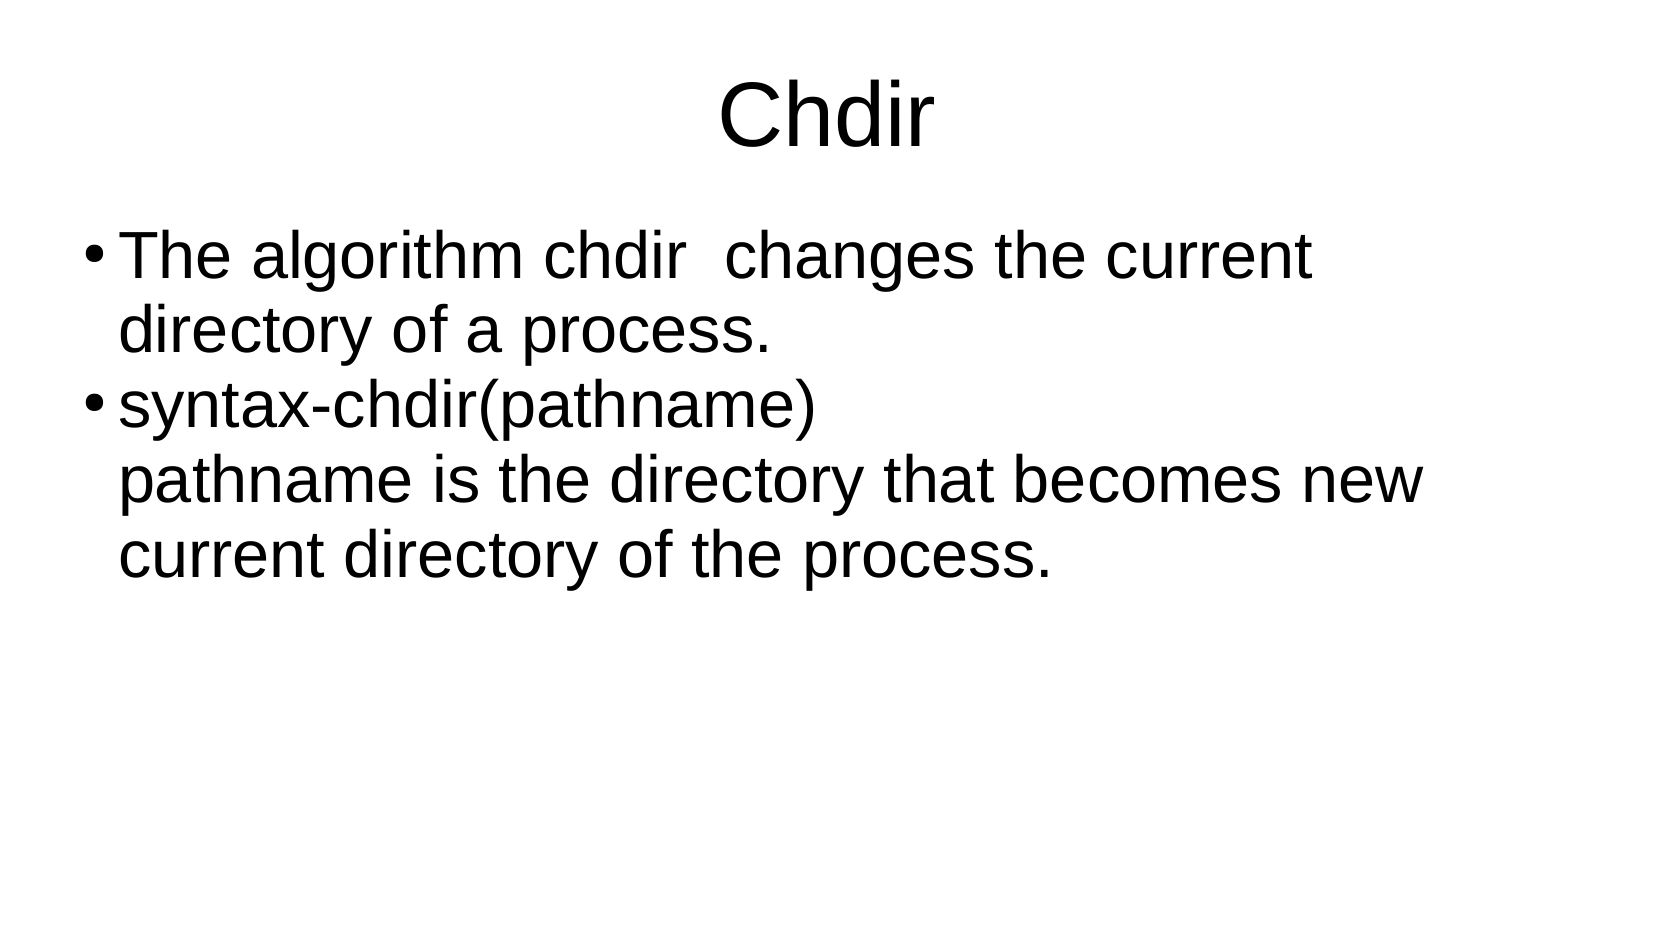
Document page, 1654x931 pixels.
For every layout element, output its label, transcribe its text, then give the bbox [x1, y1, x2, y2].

subtitle The algorithm chdir changes the current directory of a process. syntax-chdir(pathname) pathname is the directory that becomes new current directory of the process. [82, 217, 1571, 758]
title Chdir [82, 37, 1571, 193]
